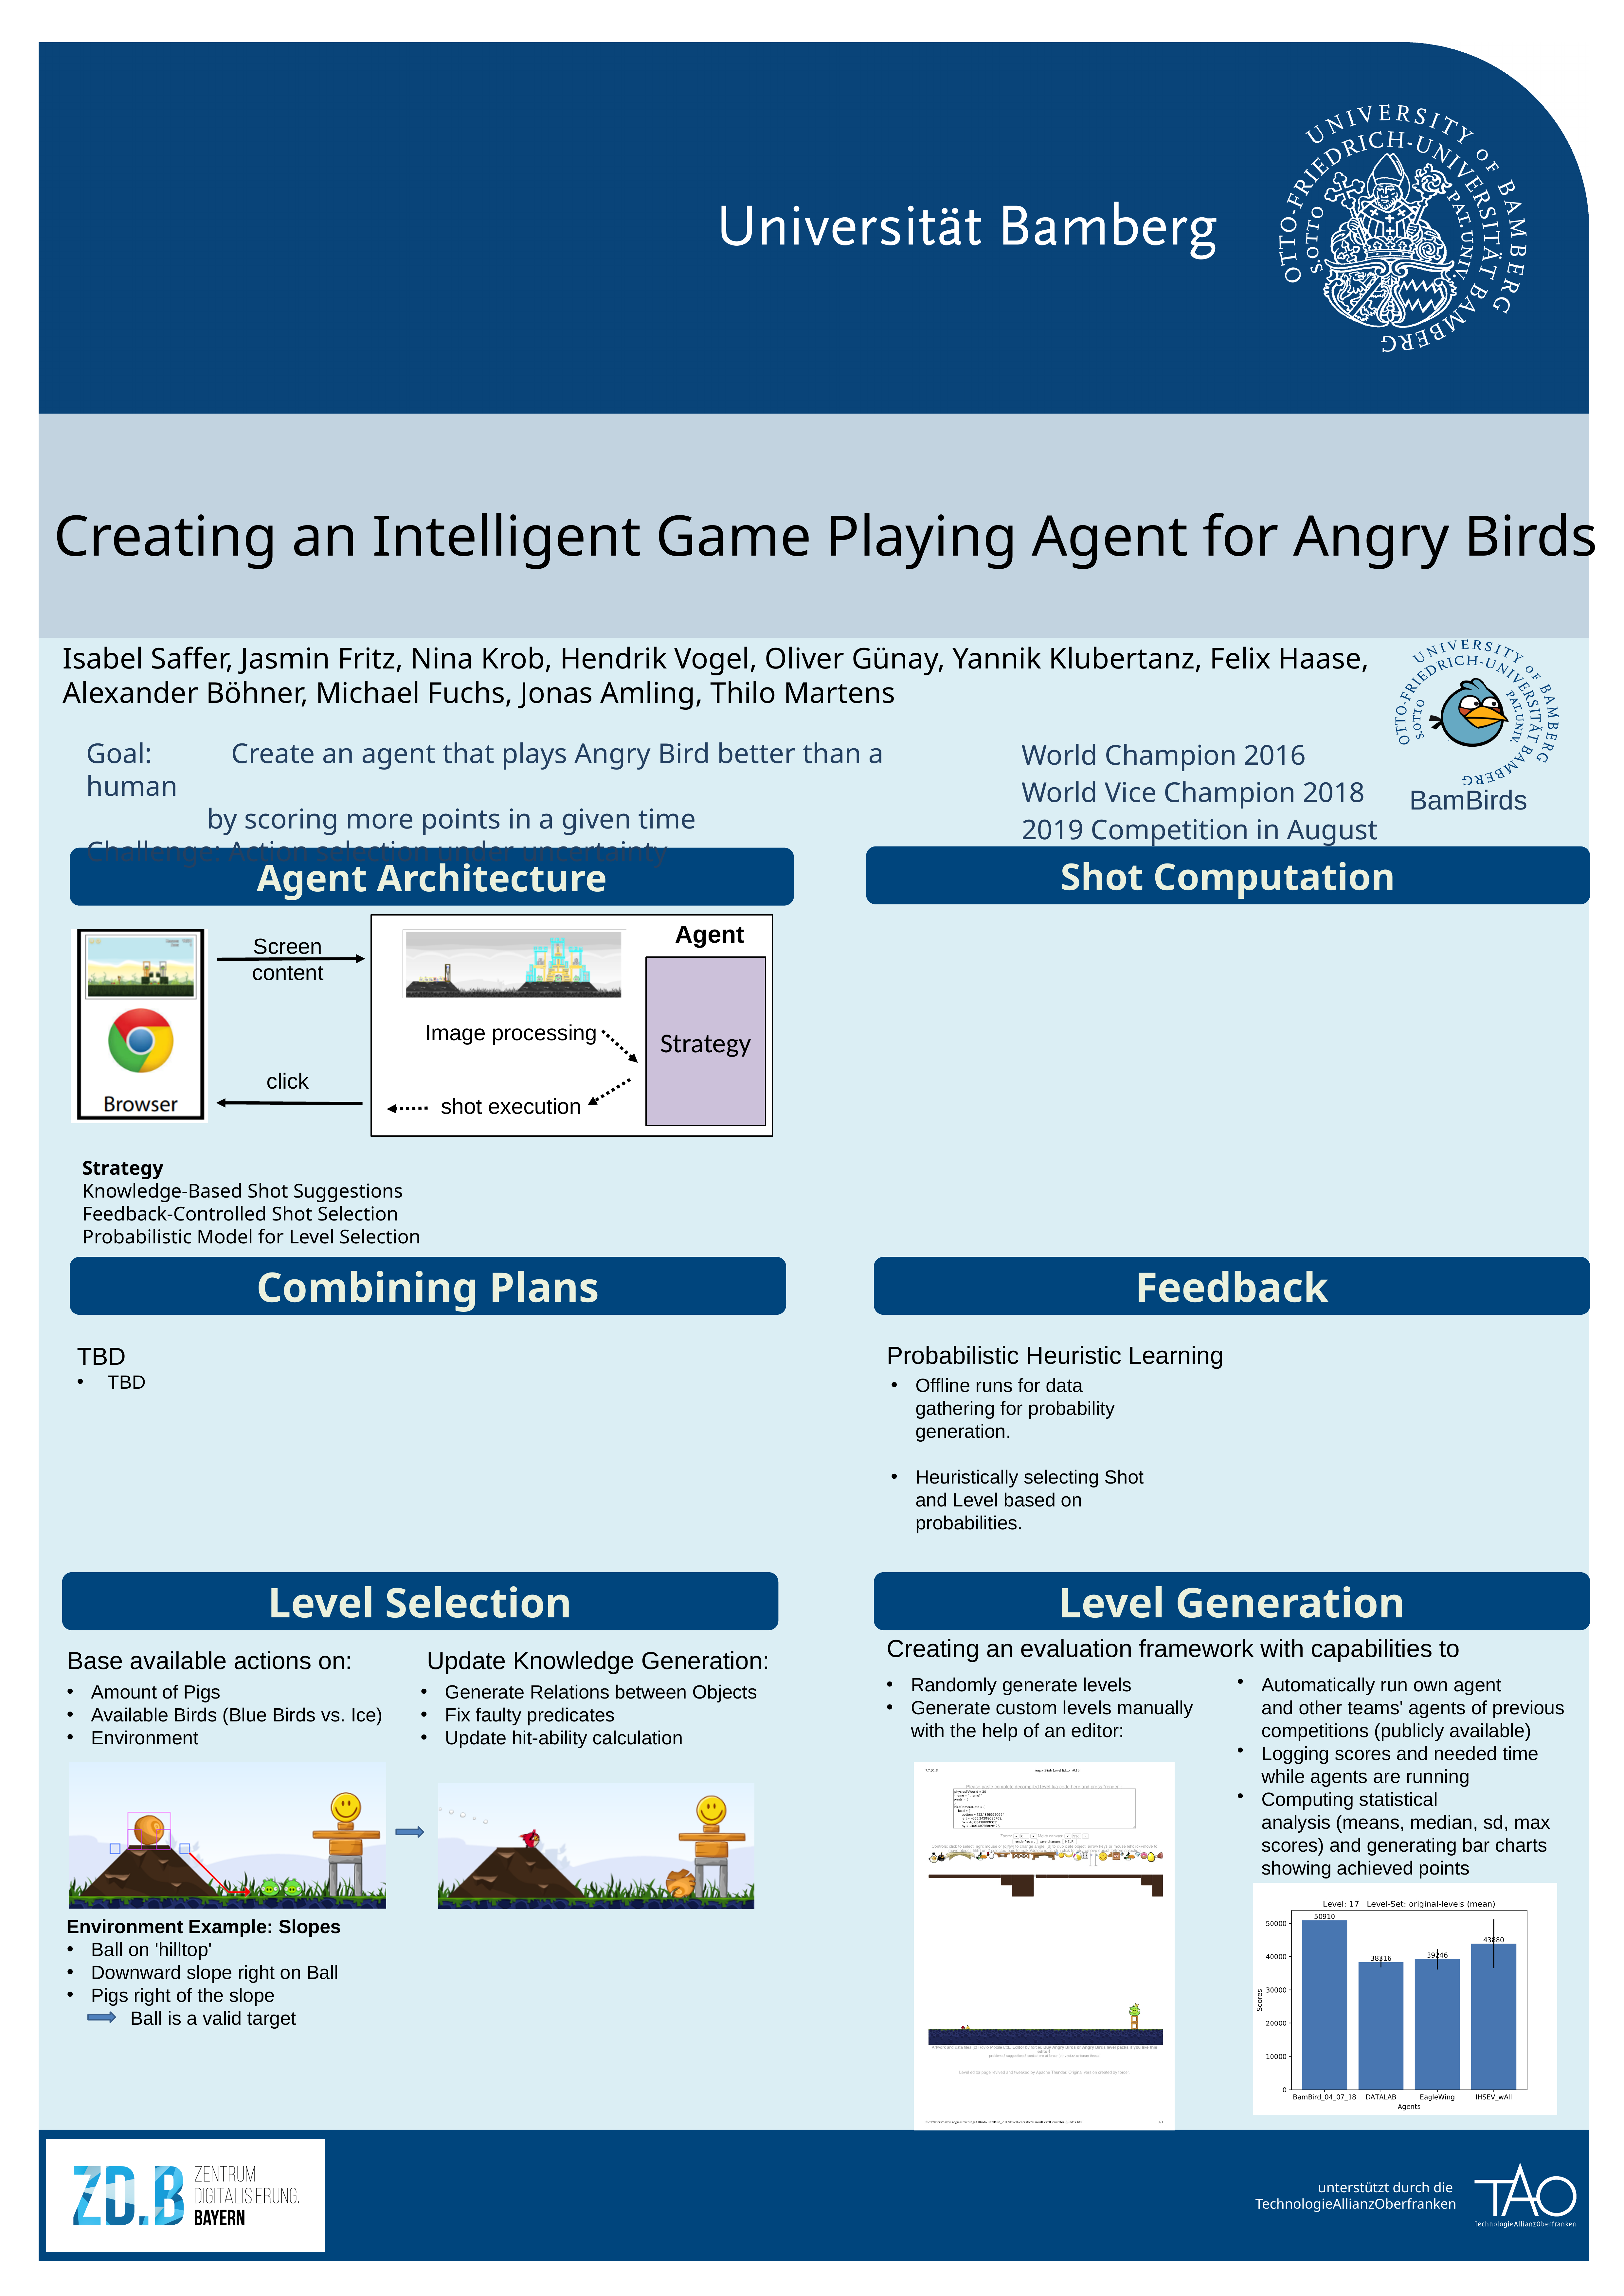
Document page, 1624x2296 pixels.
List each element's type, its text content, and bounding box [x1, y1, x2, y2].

text_box click [214, 1064, 362, 1096]
text_box Randomly generate levels Generate custom levels manually with the help of an editor: [881, 1670, 1232, 1879]
text_box [396, 1826, 424, 1837]
text_box BamBirds [1415, 782, 1535, 818]
picture [69, 1762, 386, 1909]
picture [438, 1783, 754, 1909]
text_box Shot Computation [866, 846, 1590, 904]
picture [1474, 2163, 1577, 2228]
text_box shot execution [402, 1090, 621, 1121]
text_box Isabel Saffer, Jasmin Fritz, Nina Krob, Hendrik Vogel, Oliver Günay, Yannik Klubertanz, Felix Haase, Alexander Böhner, Michael Fuchs, Jonas Amling, Thilo Martens [58, 638, 1367, 711]
text_box Goal: Create an agent that plays Angry Bird better than a human by scoring more points in a given time Challenge: Action selection under uncertainty [81, 733, 982, 902]
text_box Creating an Intelligent Game Playing Agent for Angry Birds [39, 414, 1589, 638]
text_box Level Selection [62, 1572, 779, 1630]
picture [39, 42, 1589, 414]
text_box Agent [636, 916, 784, 951]
picture [914, 1762, 1175, 2130]
text_box Image processing [402, 1016, 621, 1047]
text_box unterstützt durch die TechnologieAllianzOberfranken [661, 2176, 1462, 2214]
text_box [371, 915, 772, 1136]
text_box [39, 2129, 1589, 2261]
text_box Amount of Pigs Available Birds (Blue Birds vs. Ice) Environment [62, 1677, 415, 1864]
picture [403, 930, 626, 998]
text_box Level Generation [874, 1572, 1590, 1630]
text_box Automatically run own agent and other teams' agents of previous competitions (publicly available) Logging scores and needed time while agents are running Computing statistical analysis (means, median, sd, max scores) and generating bar charts showing achieved points [1232, 1670, 1580, 1881]
text_box [88, 2012, 116, 2022]
text_box Creating an evaluation framework with capabilities to [882, 1630, 1589, 1665]
text_box Combining Plans [70, 1257, 786, 1315]
picture [1367, 603, 1581, 846]
text_box TBD TBD [72, 1338, 781, 1425]
text_box Offline runs for data gathering for probability generation. Heuristically selecting Shot and Level based on probabilities. [855, 1370, 1150, 1536]
picture [1253, 1883, 1557, 2115]
picture [46, 2139, 325, 2252]
text_box Probabilistic Heuristic Learning [882, 1308, 1574, 1372]
text_box Isabel Saffer, Jasmin Fritz, Nina Krob, Hendrik Vogel, Oliver Günay, Yannik Klubertanz, Felix Haase, Alexander Böhner, Michael Fuchs, Jonas Amling, Thilo Martens [1581, 638, 1589, 711]
text_box Agent Architecture [70, 847, 792, 906]
text_box Strategy [646, 957, 766, 1126]
text_box Feedback [874, 1257, 1590, 1315]
text_box Base available actions on: Update Knowledge Generation: [62, 1642, 779, 1677]
text_box Screen content [214, 930, 362, 987]
text_box Strategy Knowledge-Based Shot Suggestions Feedback-Controlled Shot Selection Probabilistic Model for Level Selection [77, 1153, 800, 1250]
text_box Environment Example: Slopes Ball on 'hilltop' Downward slope right on Ball Pigs right of the slope Ball is a valid target [62, 1912, 415, 2144]
text_box Generate Relations between Objects Fix faulty predicates Update hit-ability calculation [416, 1677, 769, 1887]
picture [71, 929, 208, 1123]
text_box World Champion 2016 World Vice Champion 2018 2019 Competition in August [1017, 733, 1415, 831]
